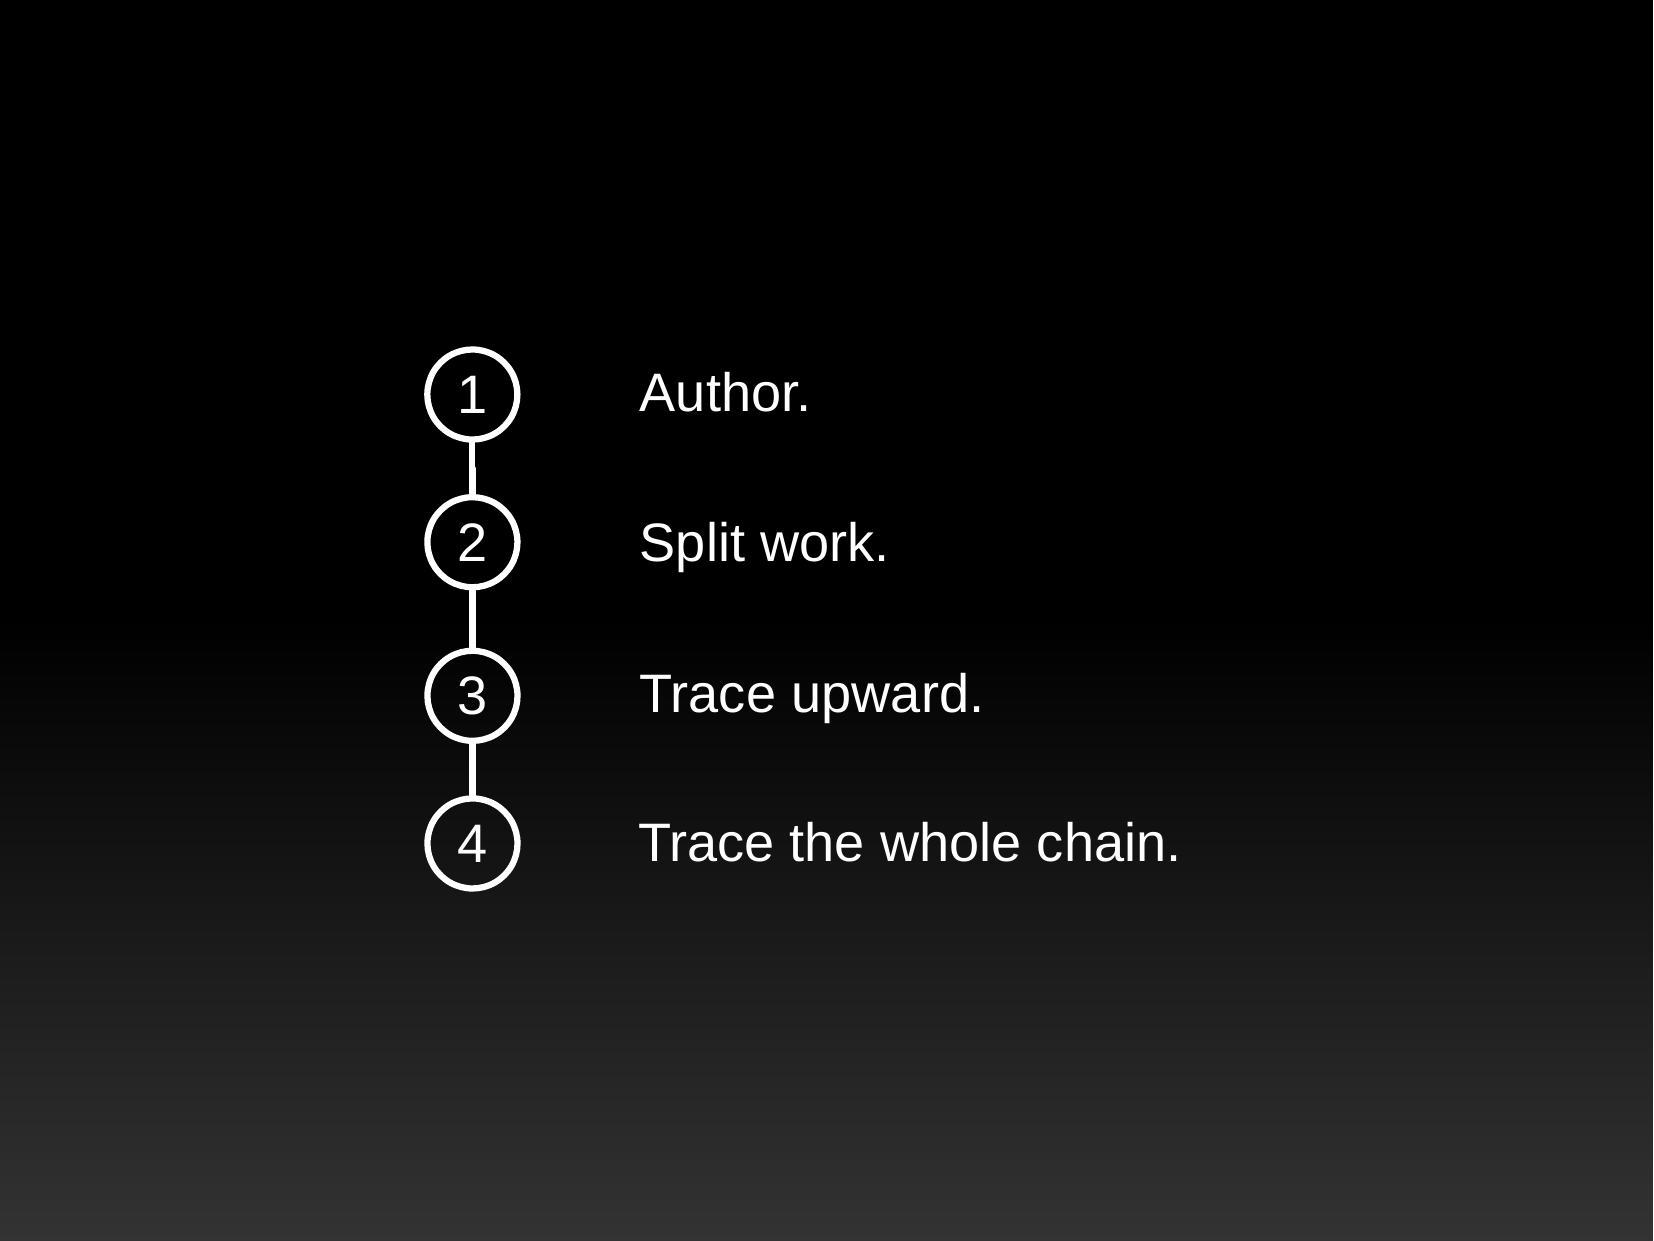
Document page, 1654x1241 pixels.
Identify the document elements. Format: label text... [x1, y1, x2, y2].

text_box Trace the whole chain. [623, 805, 1222, 881]
text_box Trace upward. [625, 656, 1184, 732]
text_box 4 [427, 798, 518, 889]
text_box Split work. [625, 505, 905, 581]
text_box 2 [427, 497, 518, 588]
text_box 1 [427, 349, 518, 440]
text_box 3 [427, 650, 518, 741]
text_box Author. [625, 355, 827, 431]
